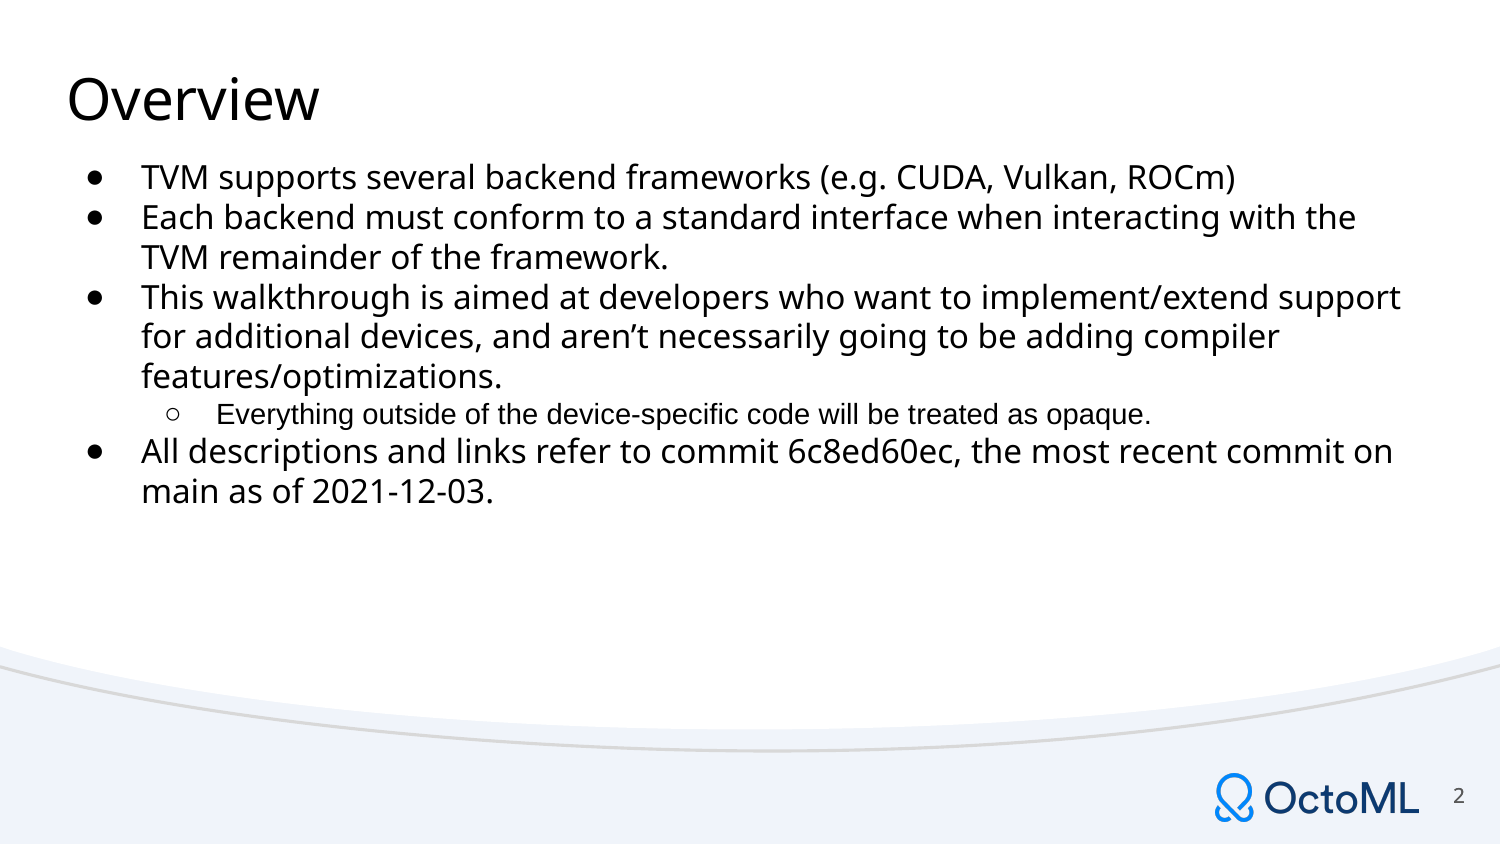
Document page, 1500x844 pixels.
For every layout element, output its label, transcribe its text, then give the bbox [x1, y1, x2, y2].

picture [1215, 773, 1389, 822]
slide_number <number> [1389, 764, 1480, 830]
list TVM supports several backend frameworks (e.g. CUDA, Vulkan, ROCm) Each backend must conform to a standard interface when interacting with the TVM remainder of the framework. This walkthrough is aimed at developers who want to implement/extend support for additional devices, and aren’t necessarily going to be adding compiler features/optimizations. Everything outside of the device-specific code will be treated as opaque. All descriptions and links refer to commit 6c8ed60ec, the most recent commit on main as of 2021-12-03. [51, 141, 1449, 667]
title Overview [51, 47, 1449, 141]
